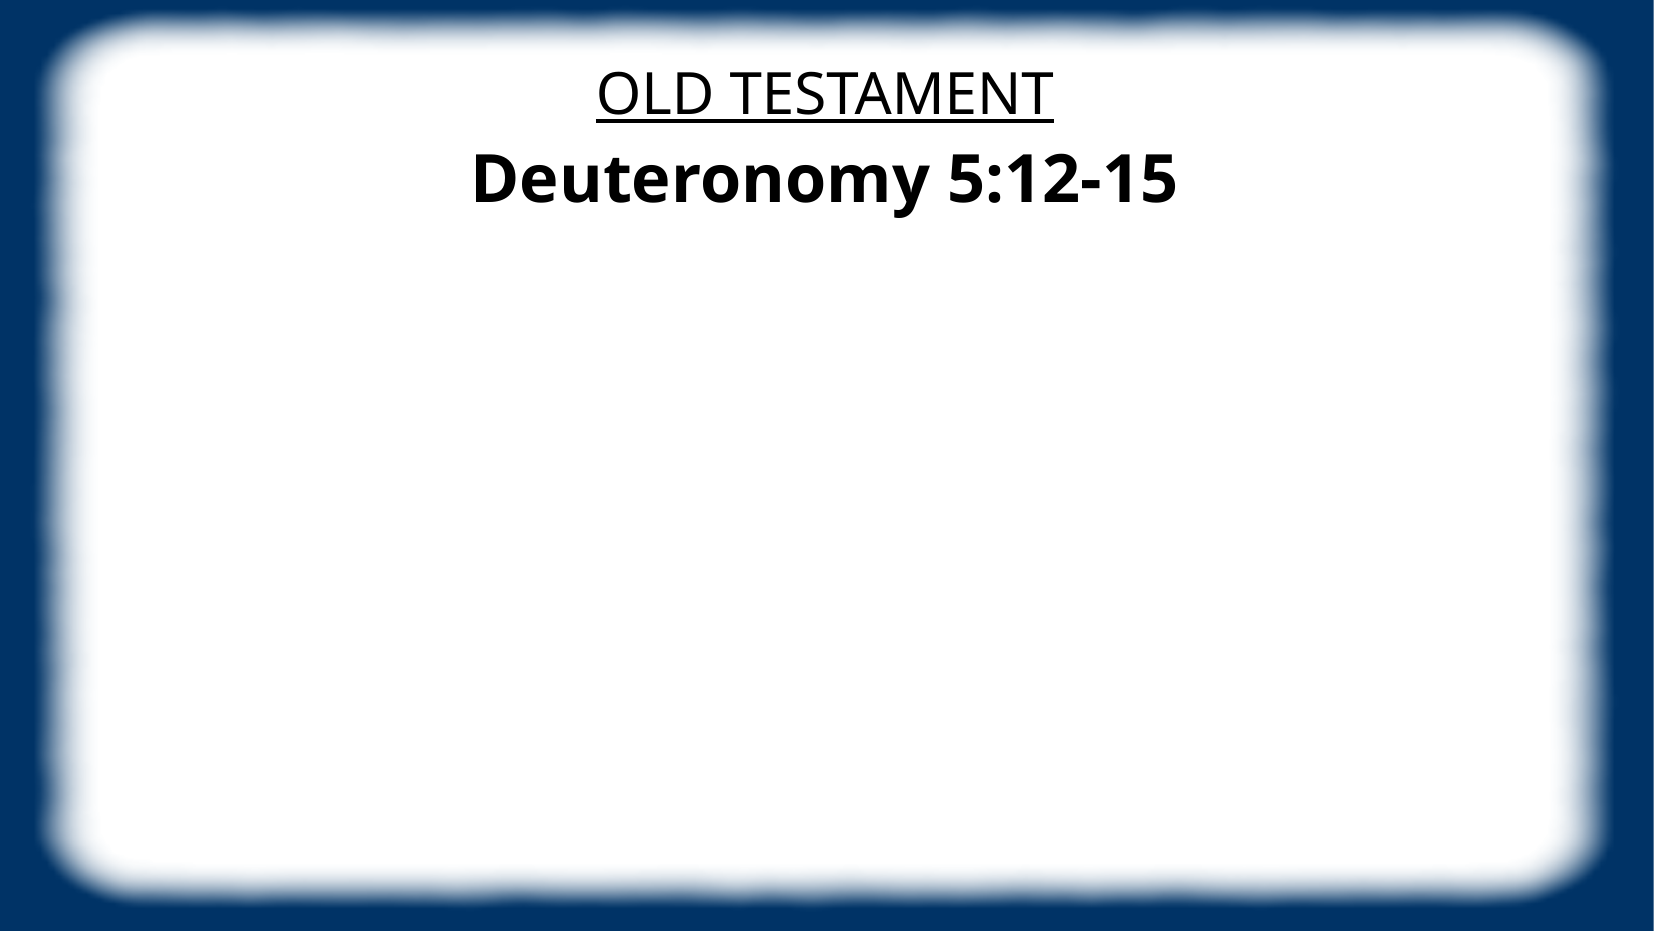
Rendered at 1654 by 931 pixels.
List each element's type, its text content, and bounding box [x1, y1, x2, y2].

text_box OLD TESTAMENT Deuteronomy 5:12-15 [105, 45, 1546, 241]
picture [0, 0, 1654, 931]
